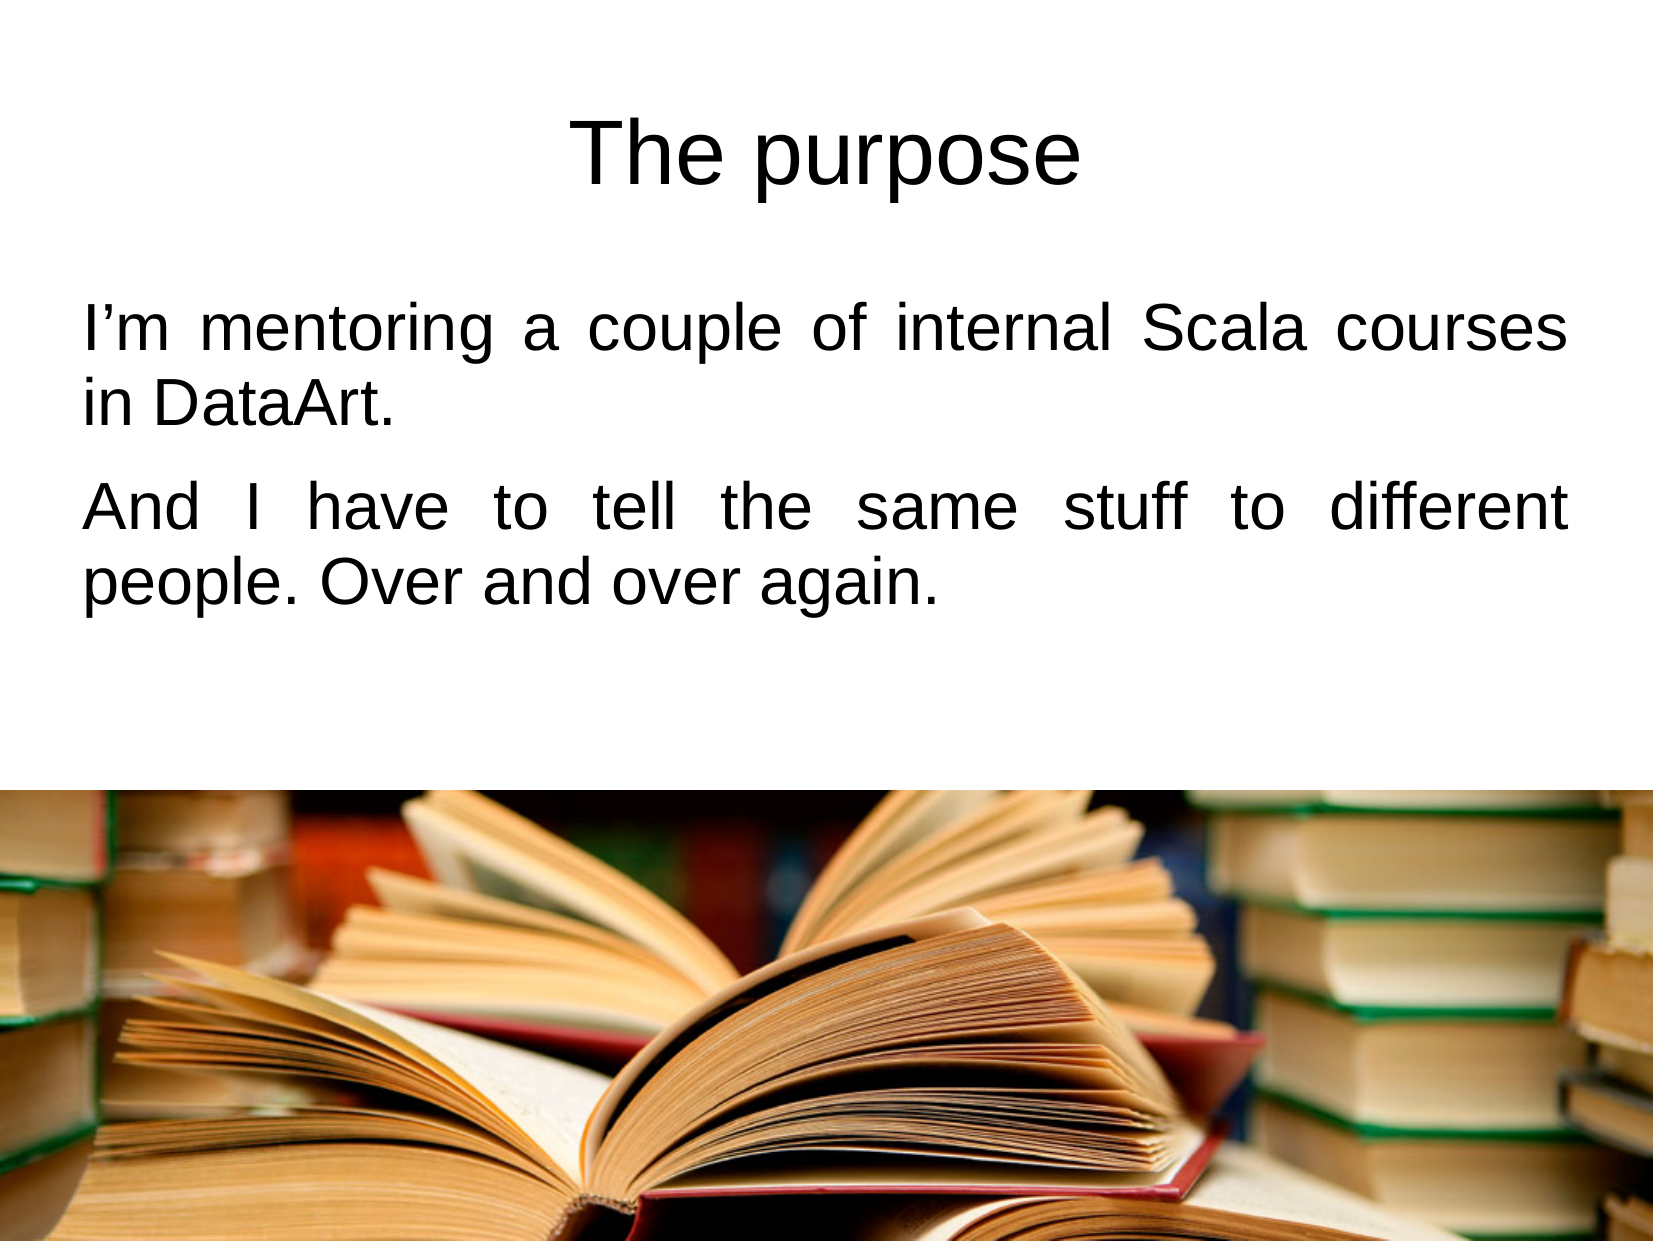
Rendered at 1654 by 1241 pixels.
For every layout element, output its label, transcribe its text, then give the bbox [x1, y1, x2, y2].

title The purpose [82, 49, 1571, 257]
picture [0, 790, 1653, 1241]
list I’m mentoring a couple of internal Scala courses in DataArt. And I have to tell the same stuff to different people. Over and over again. [82, 290, 1571, 790]
